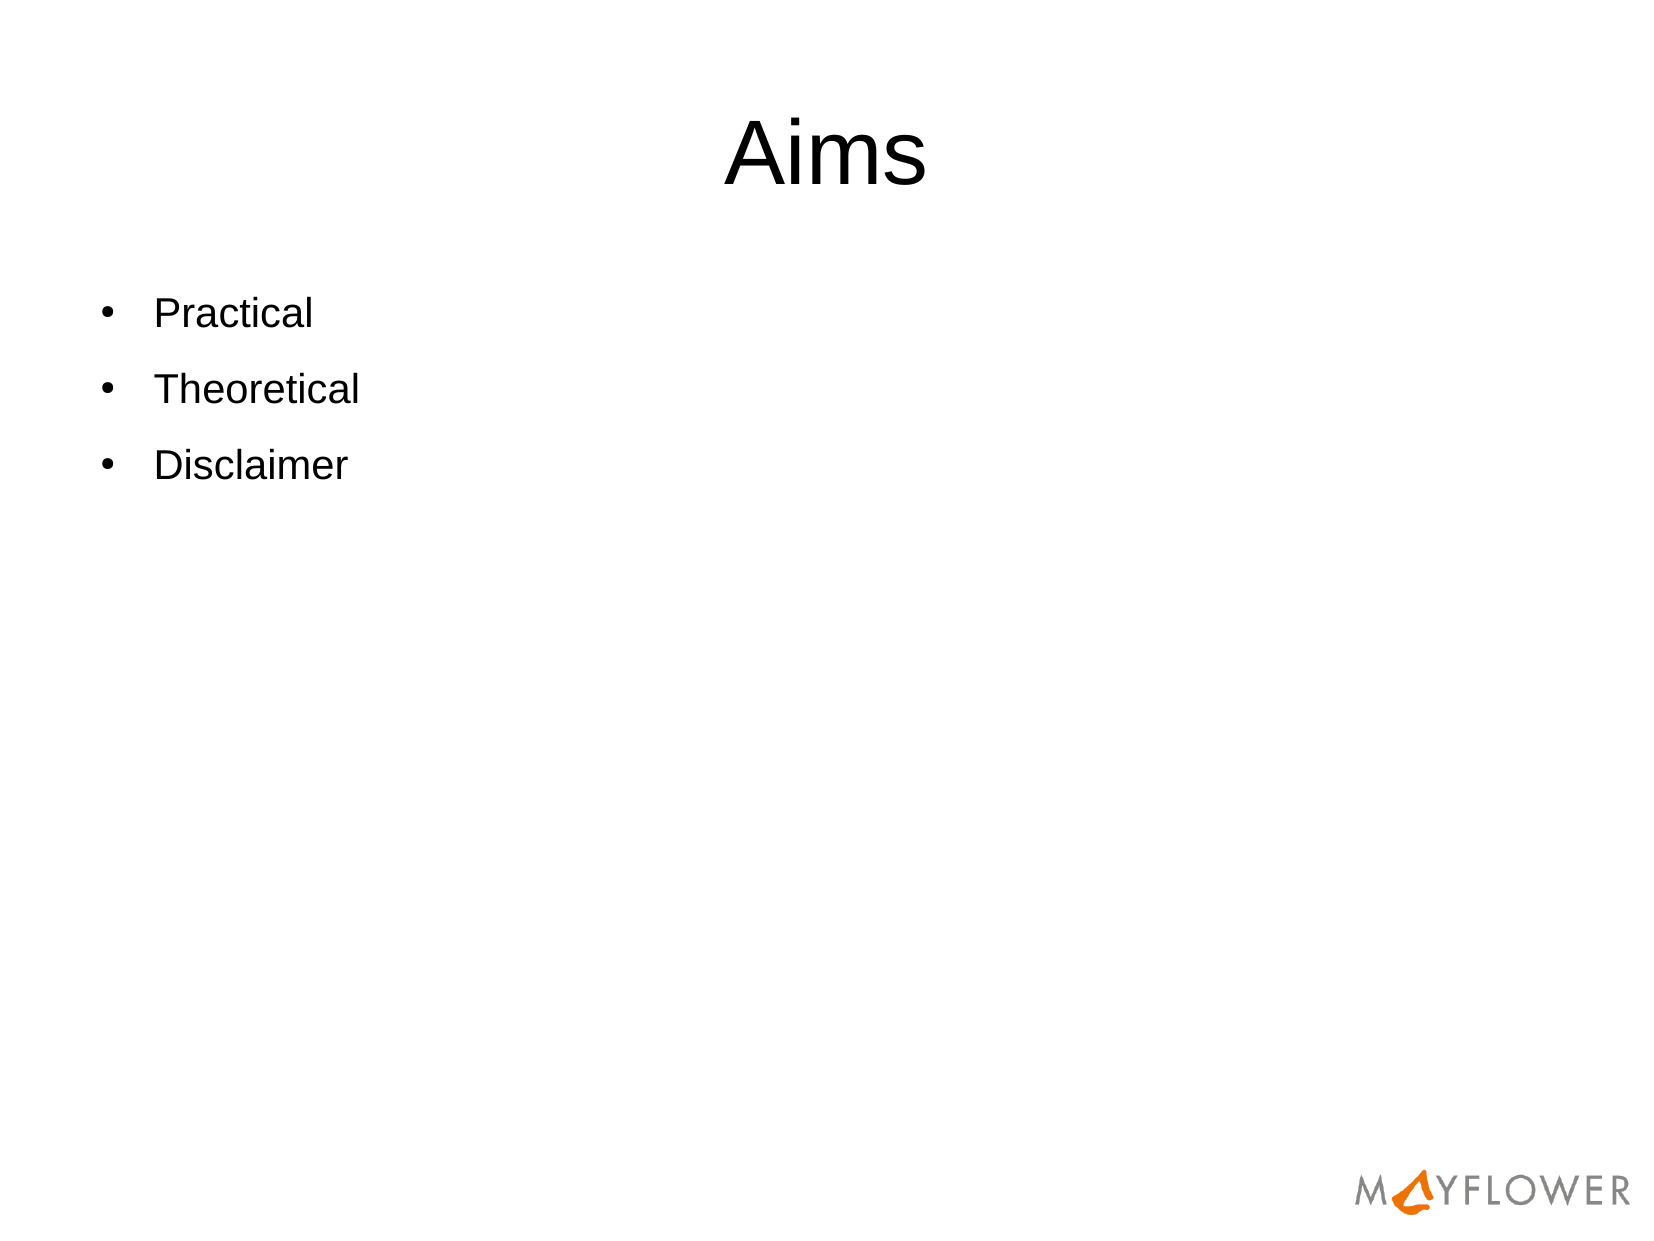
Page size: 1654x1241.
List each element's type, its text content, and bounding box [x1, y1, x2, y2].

list Practical Theoretical Disclaimer [82, 290, 1571, 1010]
picture [1355, 1169, 1630, 1215]
title Aims [82, 49, 1571, 257]
